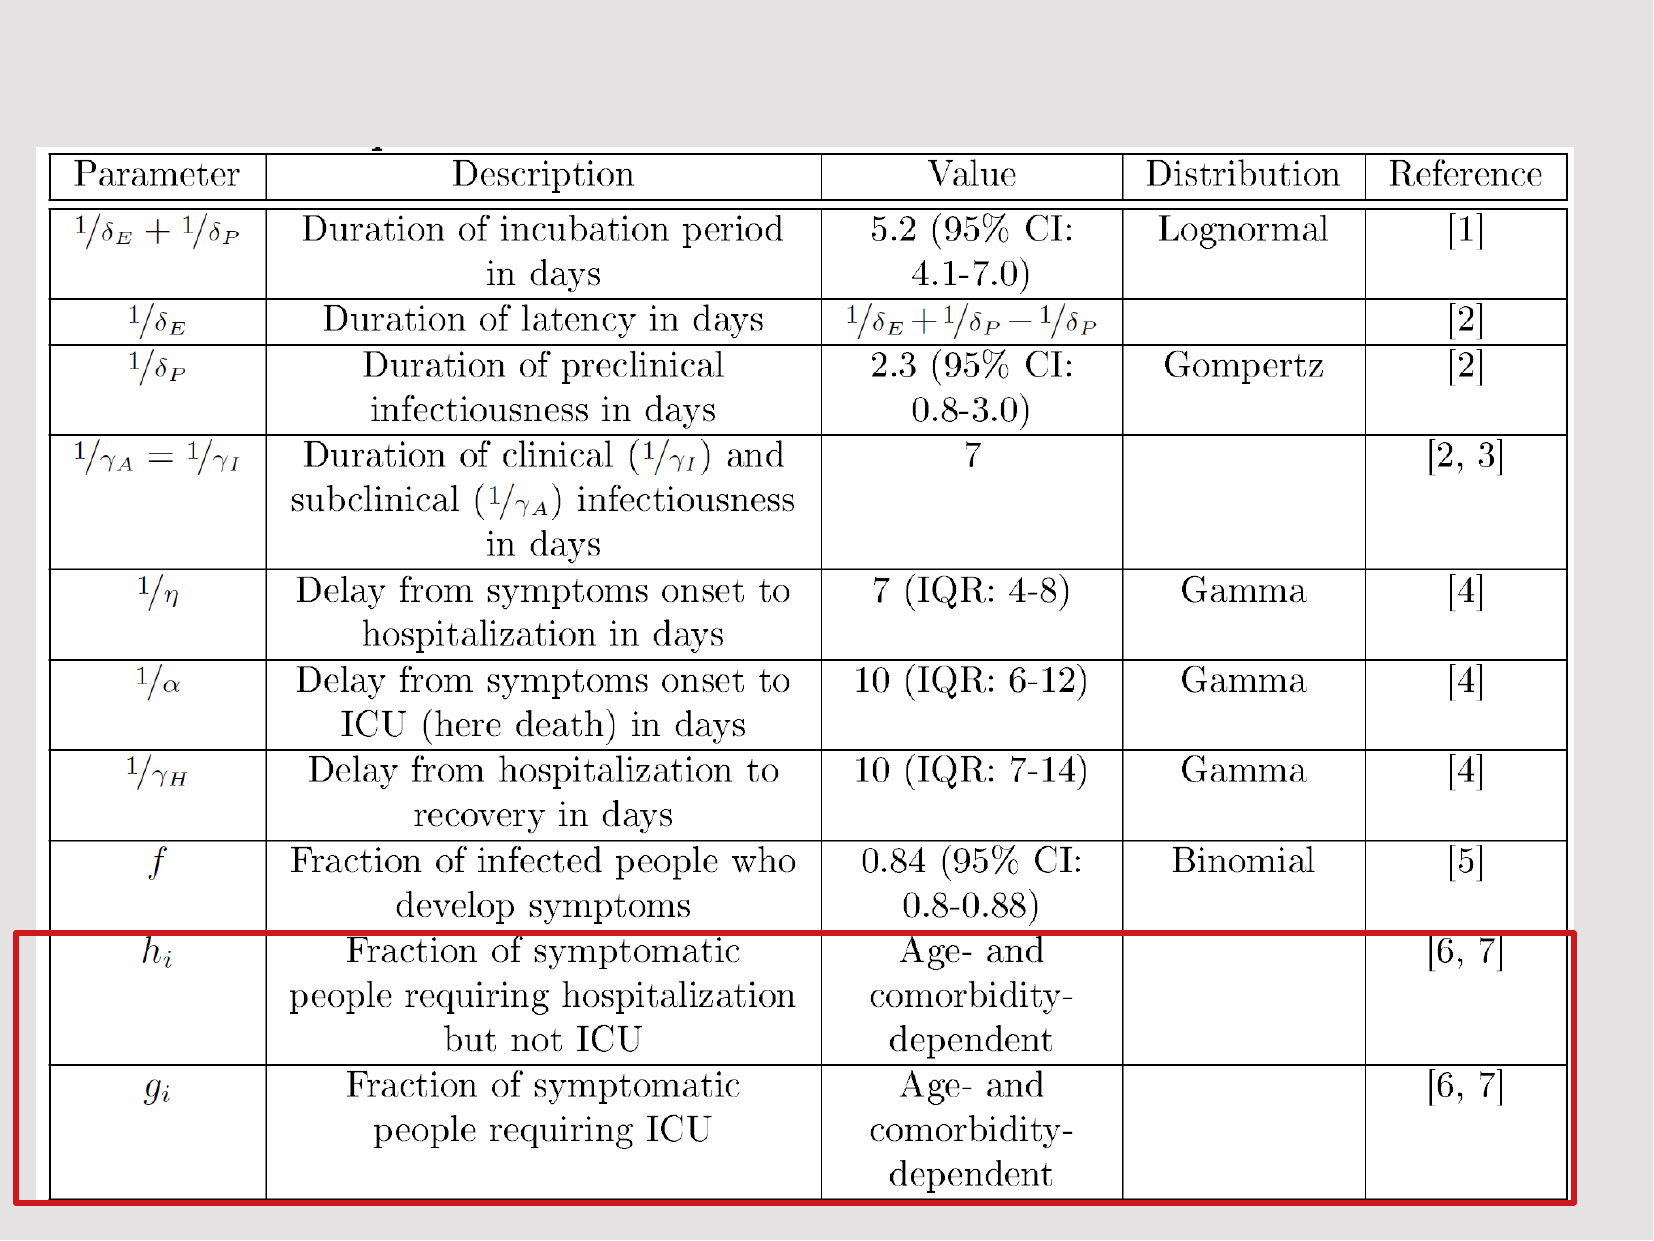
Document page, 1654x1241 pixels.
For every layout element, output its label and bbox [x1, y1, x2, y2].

picture [36, 147, 1574, 930]
picture [36, 936, 1571, 1200]
